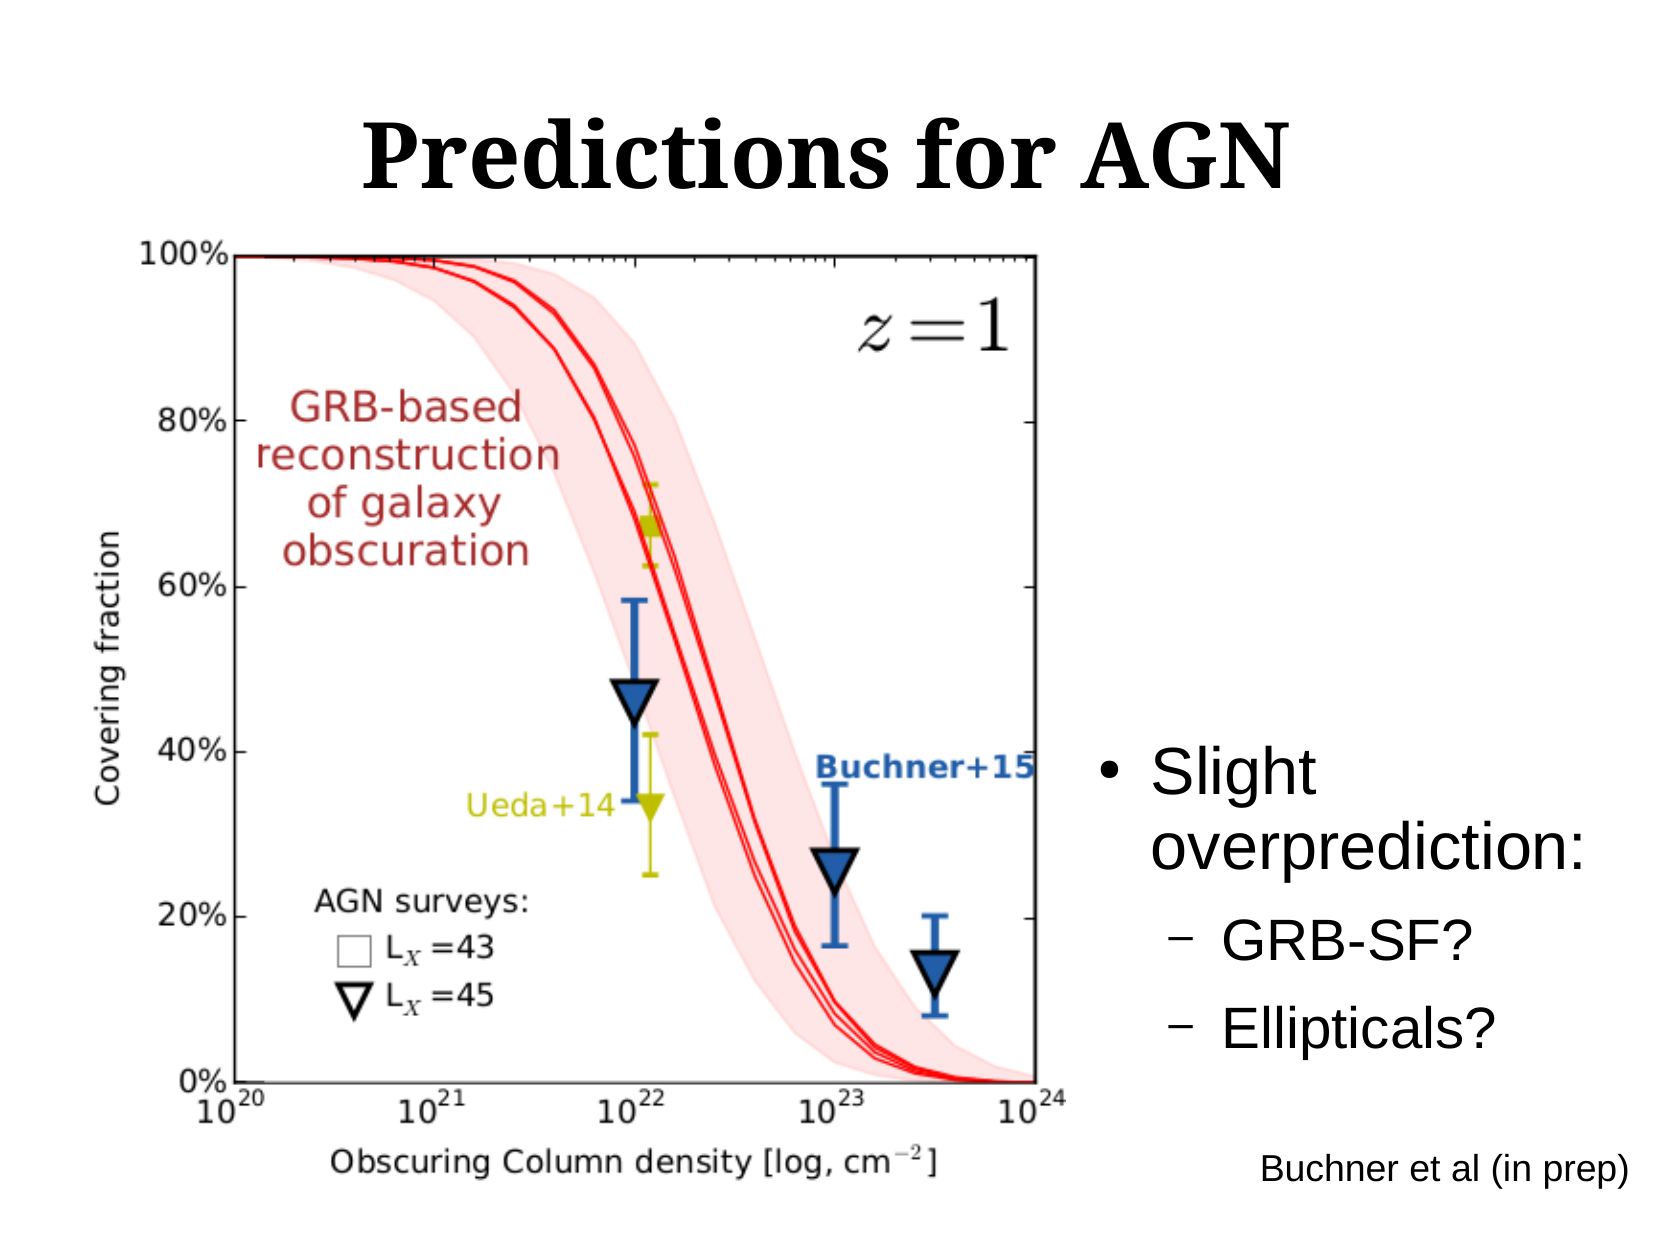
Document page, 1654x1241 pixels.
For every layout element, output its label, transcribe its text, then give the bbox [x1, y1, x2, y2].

picture [75, 236, 1066, 1201]
text_box Buchner et al (in prep) [1245, 1140, 1646, 1239]
list Slight overprediction: GRB-SF? Ellipticals? [1080, 630, 1621, 1126]
title Predictions for AGN [82, 49, 1571, 257]
